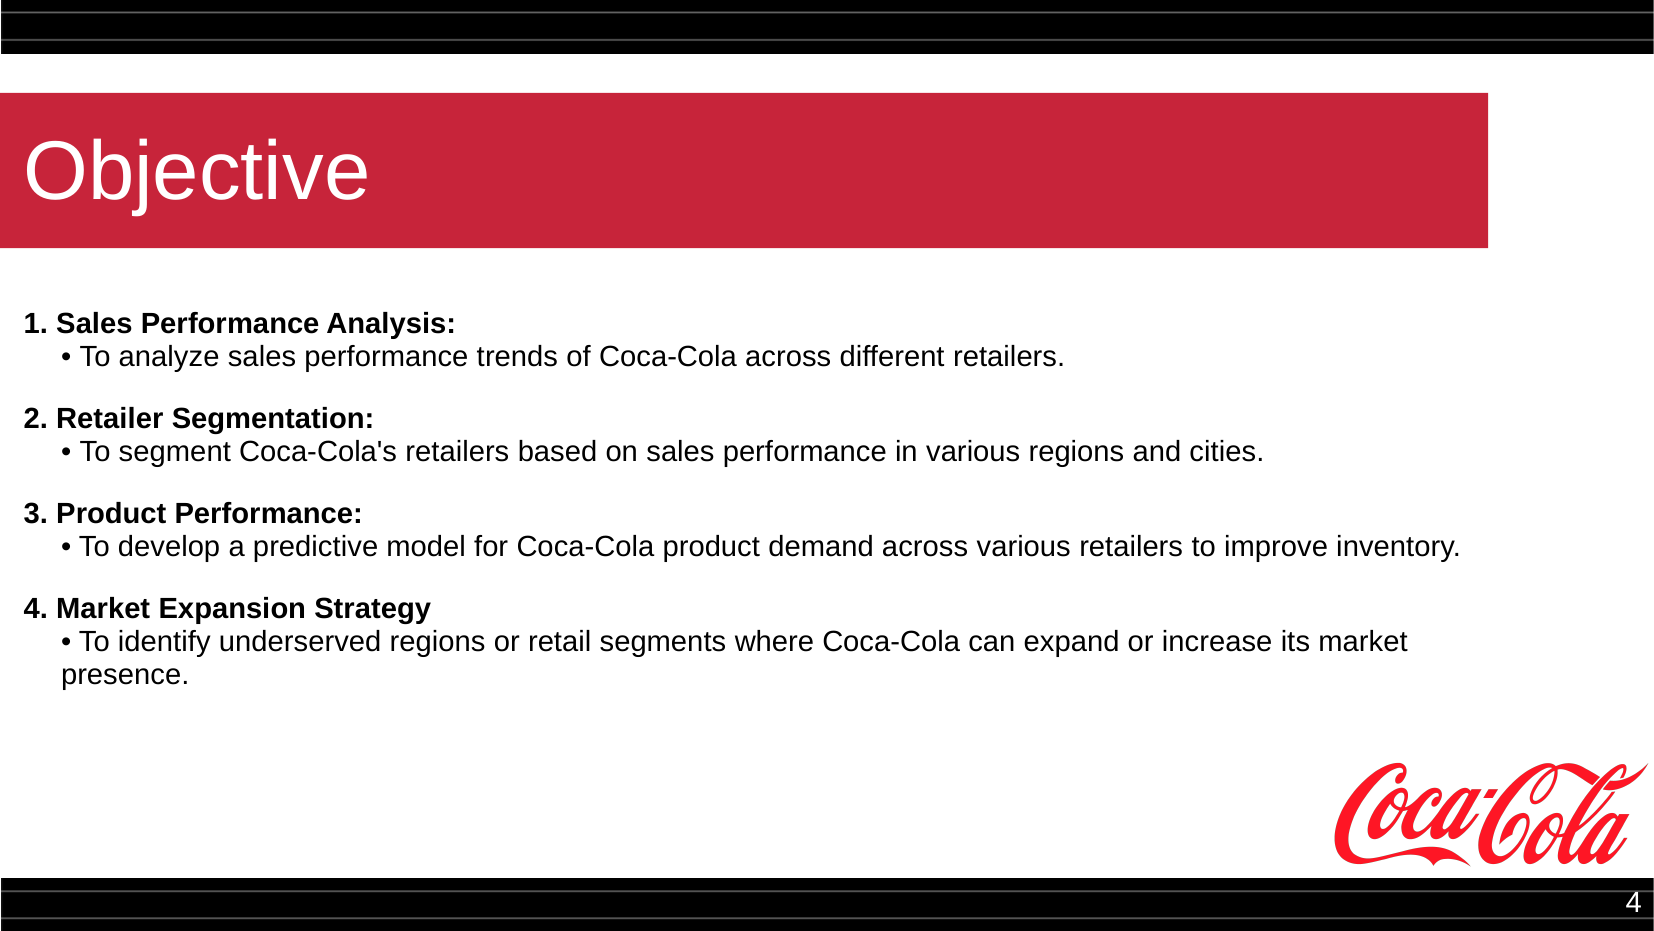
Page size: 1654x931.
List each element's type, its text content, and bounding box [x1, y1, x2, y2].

picture [1, 0, 1654, 54]
list 1. Sales Performance Analysis: • To analyze sales performance trends of Coca-Cola across different retailers. 2. Retailer Segmentation: • To segment Coca-Cola's retailers based on sales performance in various regions and cities. 3. Product Performance: • To develop a predictive model for Coca-Cola product demand across various retailers to improve inventory. 4. Market Expansion Strategy • To identify underserved regions or retail segments where Coca-Cola can expand or increase its market presence. [23, 307, 1512, 886]
picture [1, 725, 1654, 931]
title Objective [0, 92, 1489, 249]
